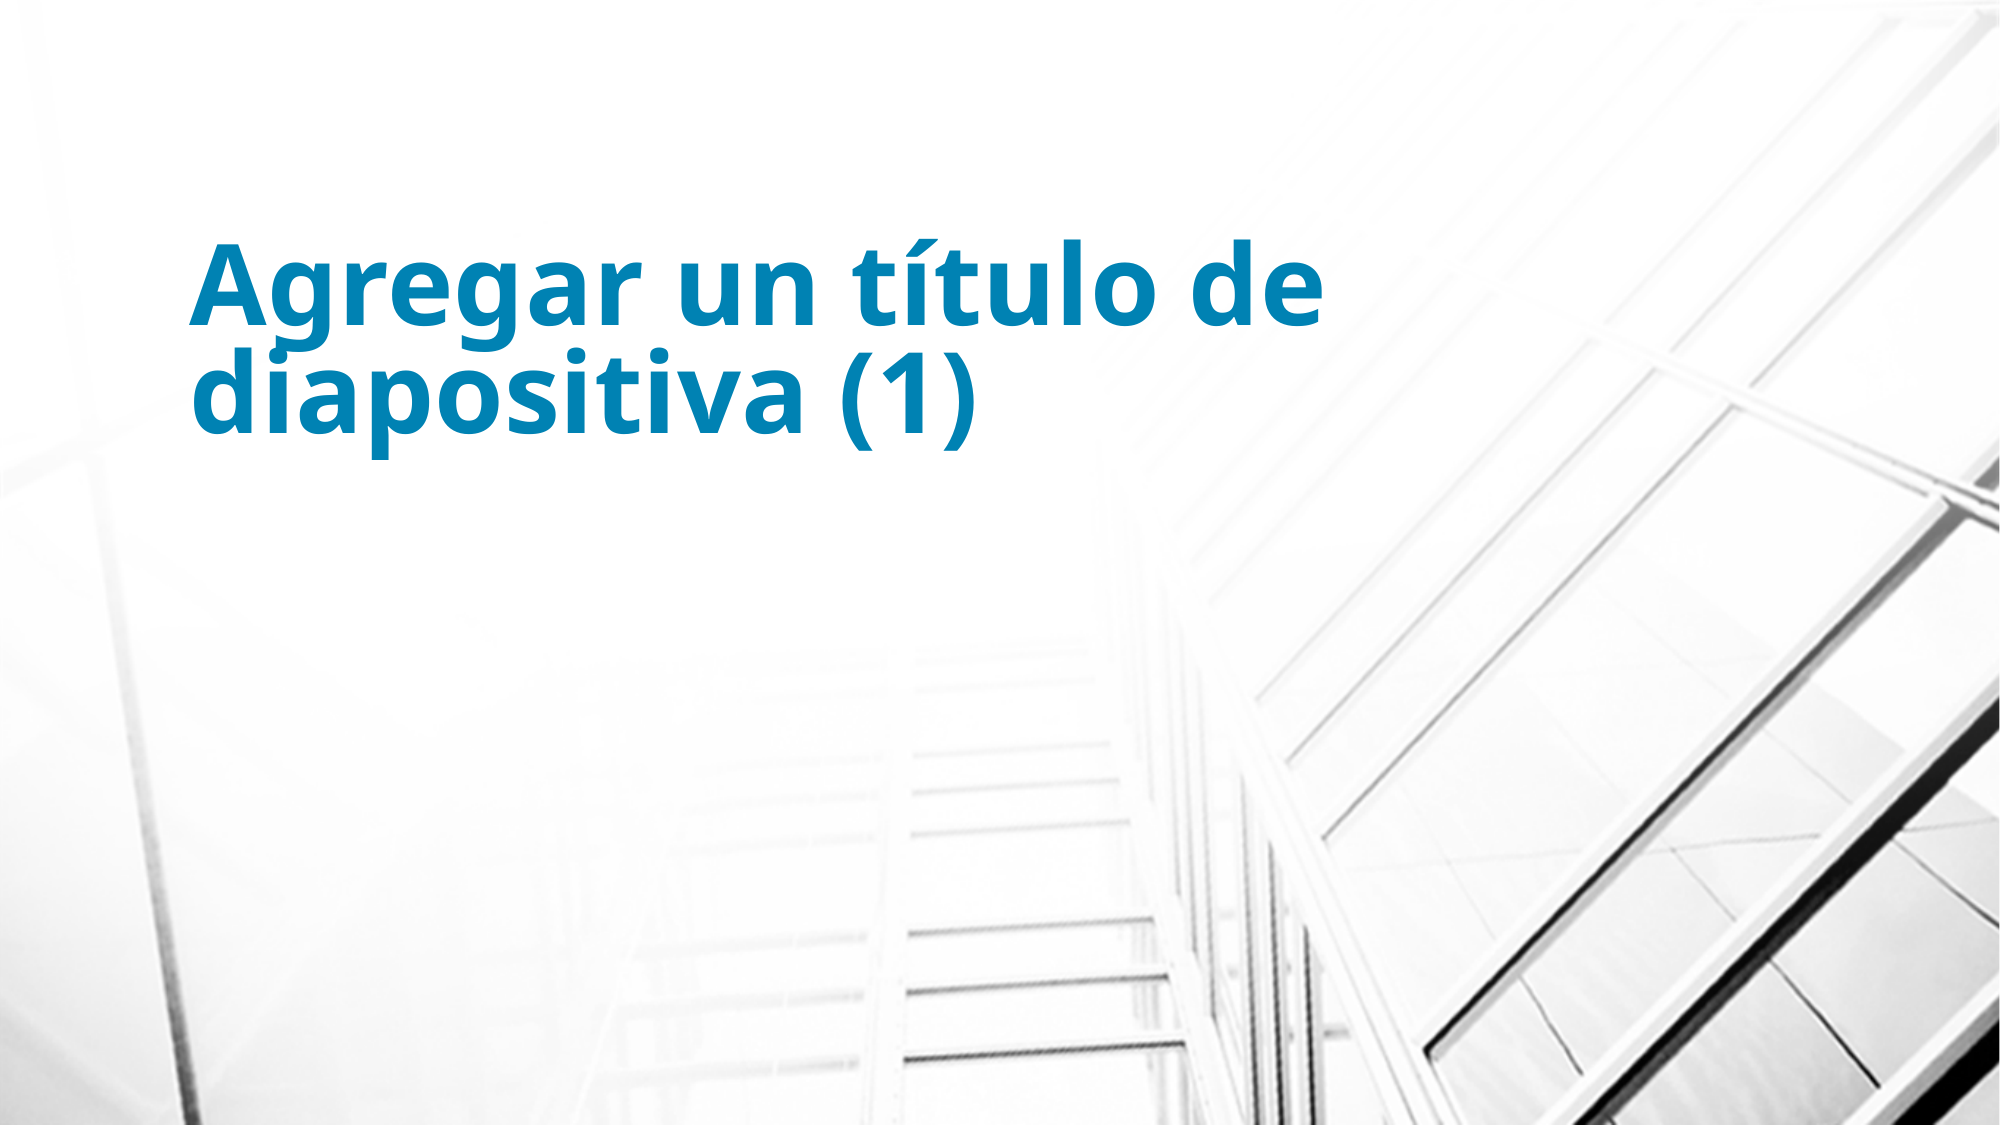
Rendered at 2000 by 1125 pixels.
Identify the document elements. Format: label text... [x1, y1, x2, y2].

title Agregar un título de diapositiva (1) [174, 87, 1600, 463]
picture [0, 0, 2000, 1125]
